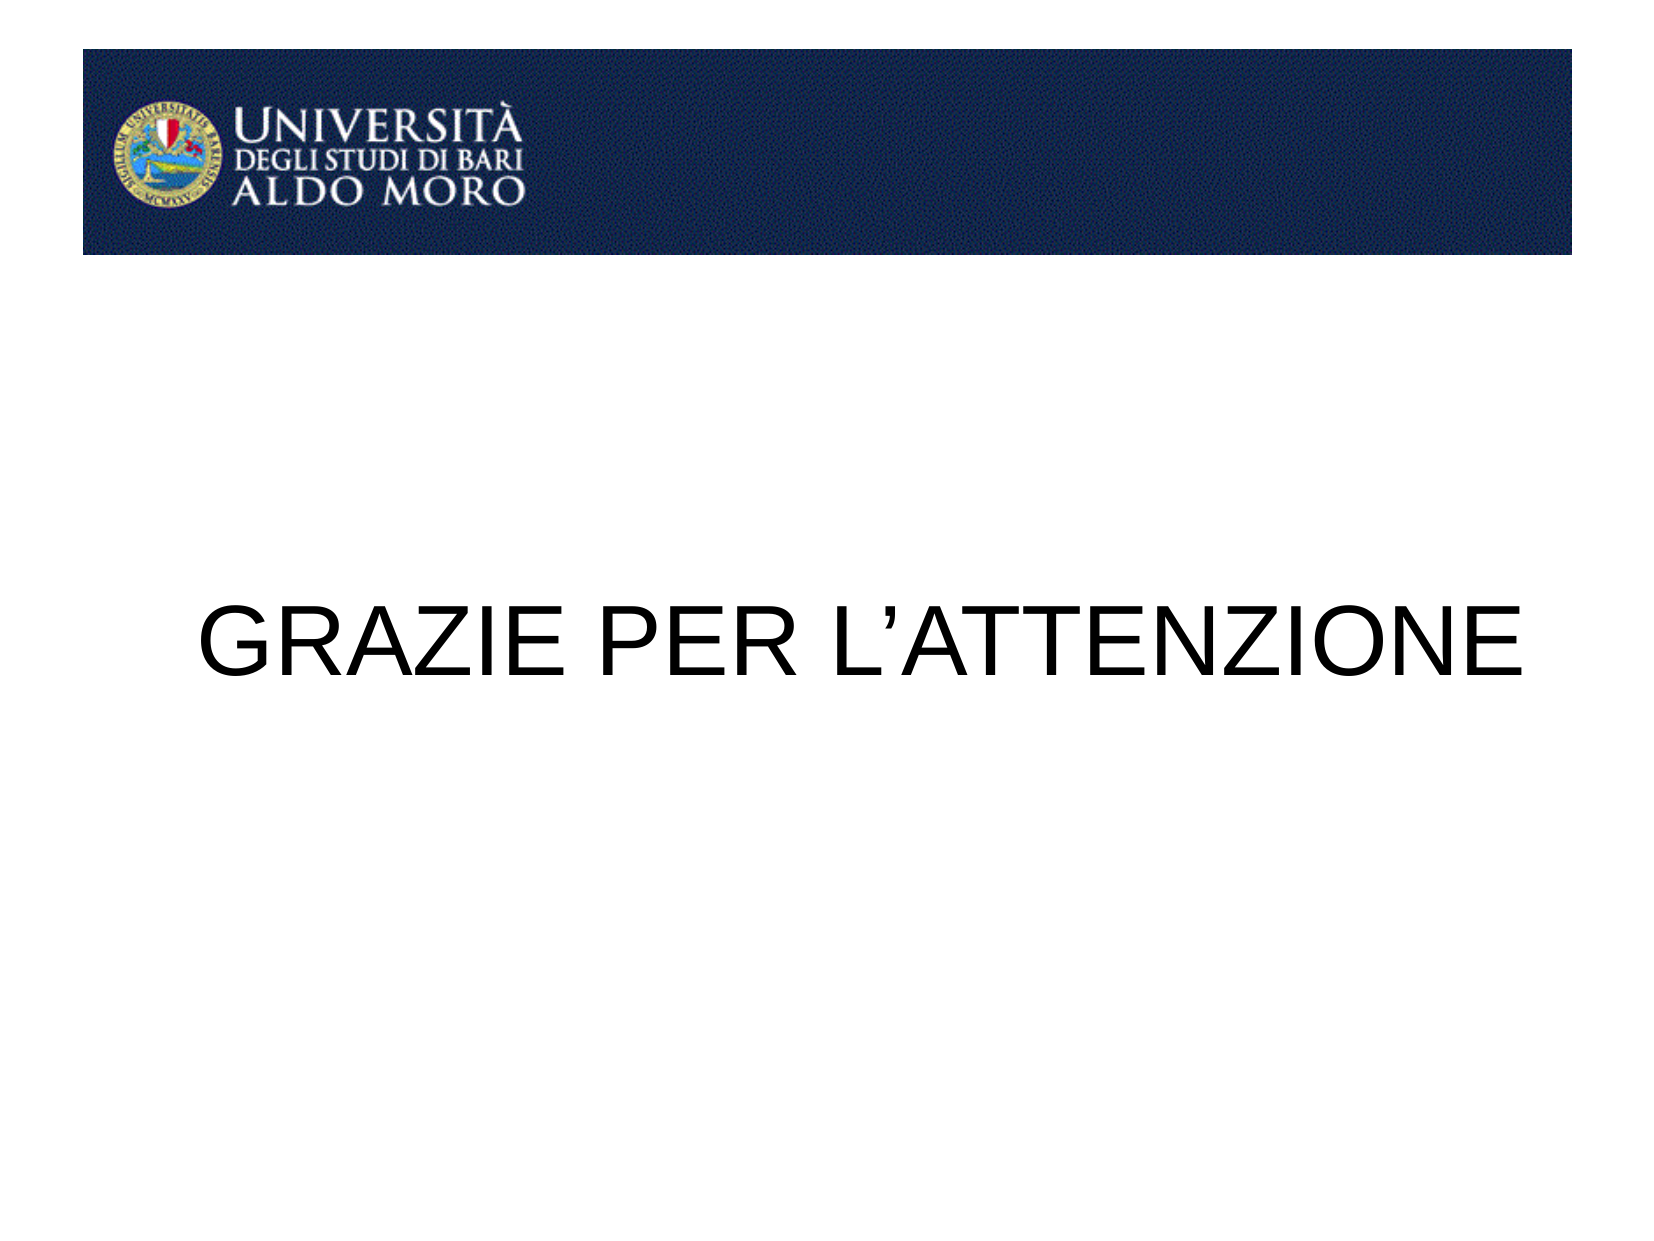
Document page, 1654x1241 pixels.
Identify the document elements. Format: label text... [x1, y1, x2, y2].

picture [83, 49, 1572, 255]
list GRAZIE PER L’ATTENZIONE [82, 585, 1571, 1052]
